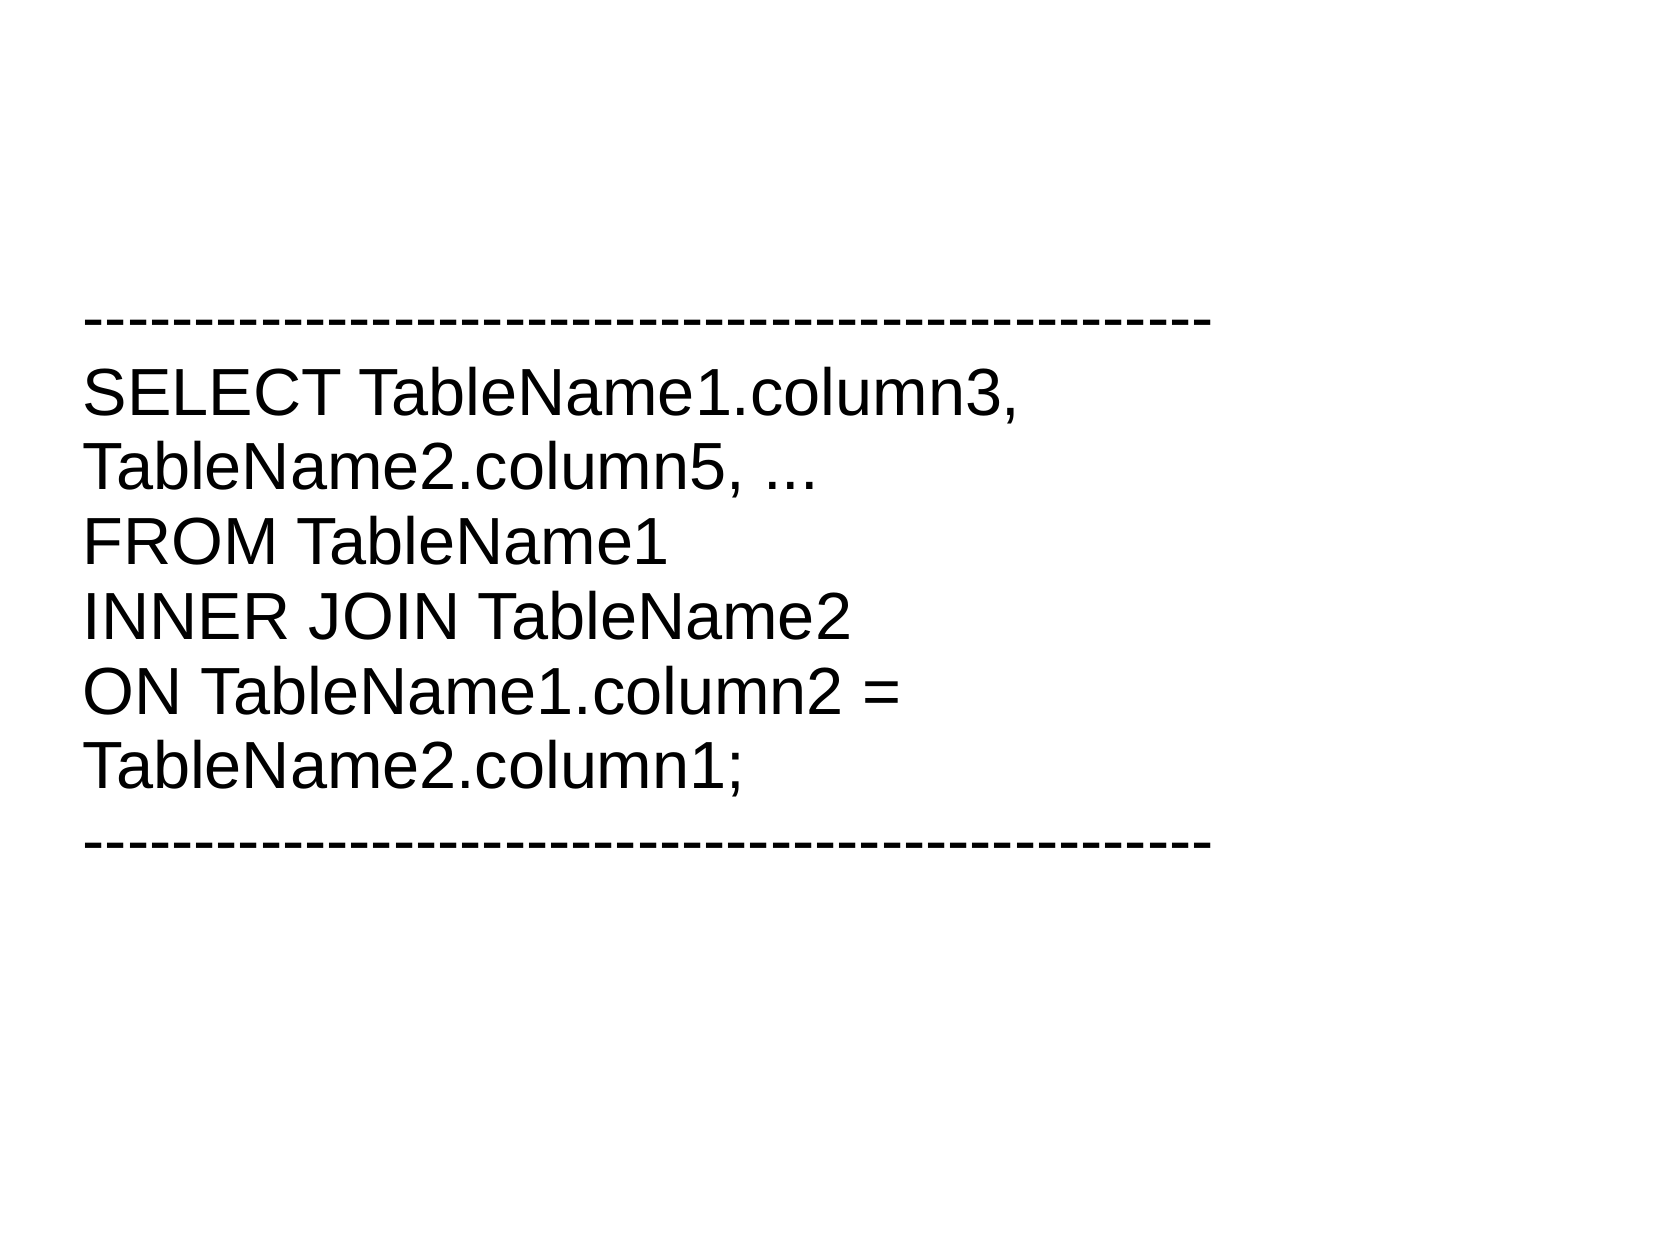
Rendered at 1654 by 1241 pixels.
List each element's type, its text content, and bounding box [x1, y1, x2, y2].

subtitle --------------------------------------------------- SELECT TableName1.column3, TableName2.column5, ... FROM TableName1 INNER JOIN TableName2 ON TableName1.column2 = TableName2.column1; --------------------------------------------------- [82, 49, 1571, 1109]
